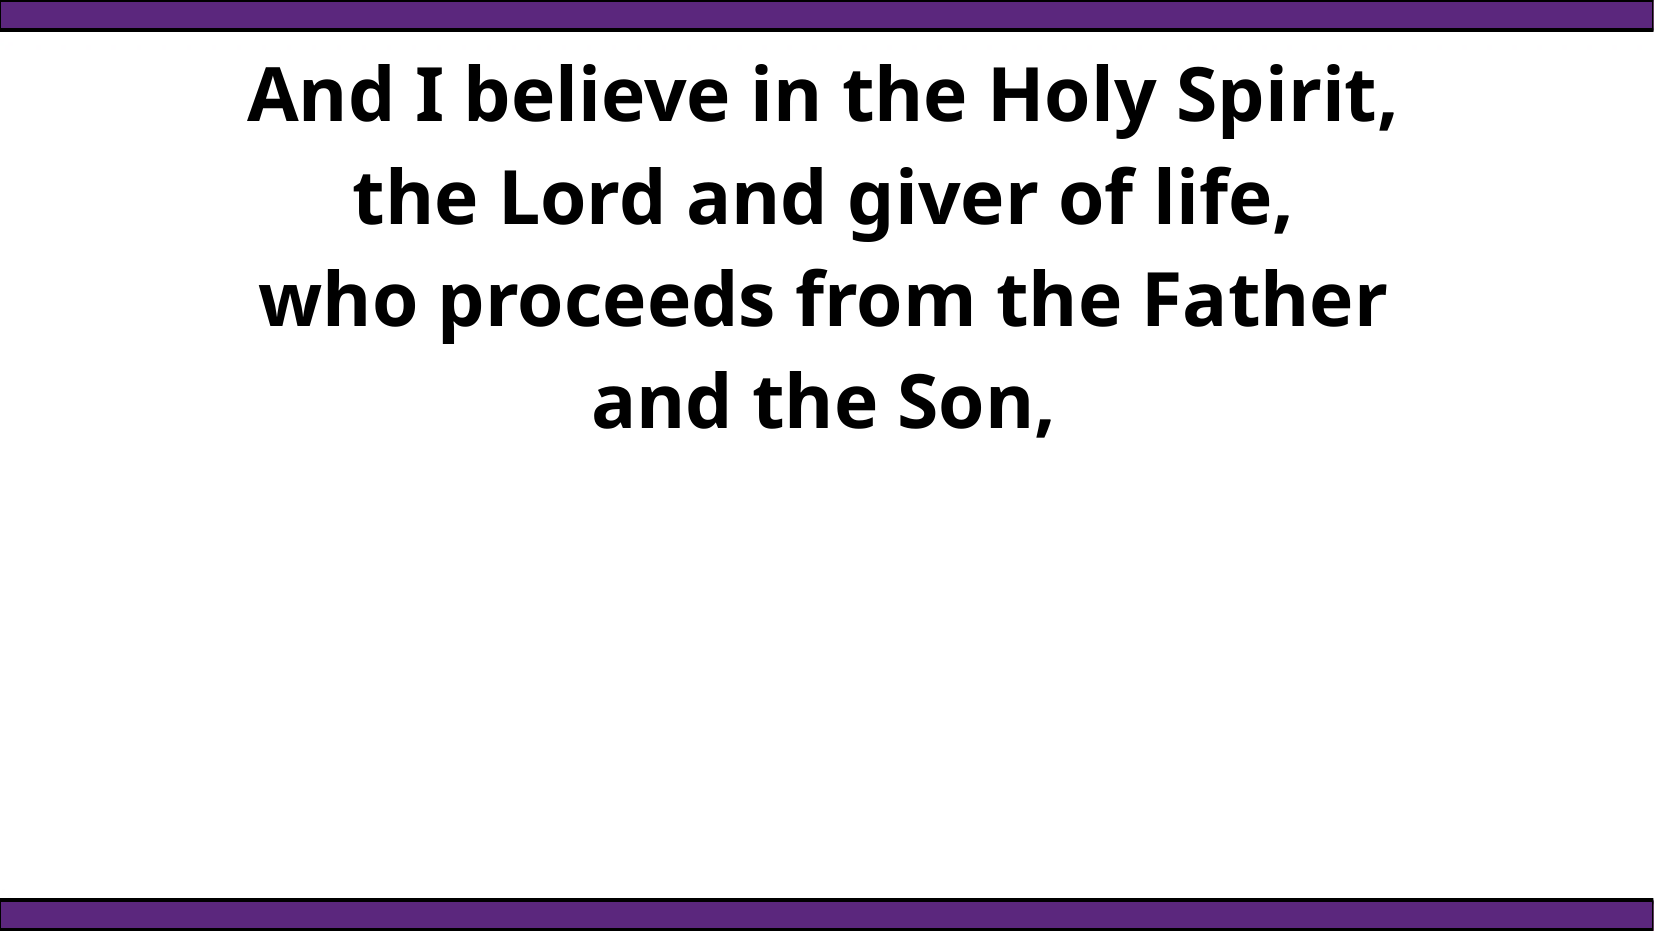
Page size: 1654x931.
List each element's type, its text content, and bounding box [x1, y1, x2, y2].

picture [0, 31, 1654, 900]
text_box [0, 0, 1654, 31]
text_box [0, 900, 1654, 931]
text_box And I believe in the Holy Spirit, the Lord and giver of life, who proceeds from the Father and the Son, [58, 34, 1589, 449]
